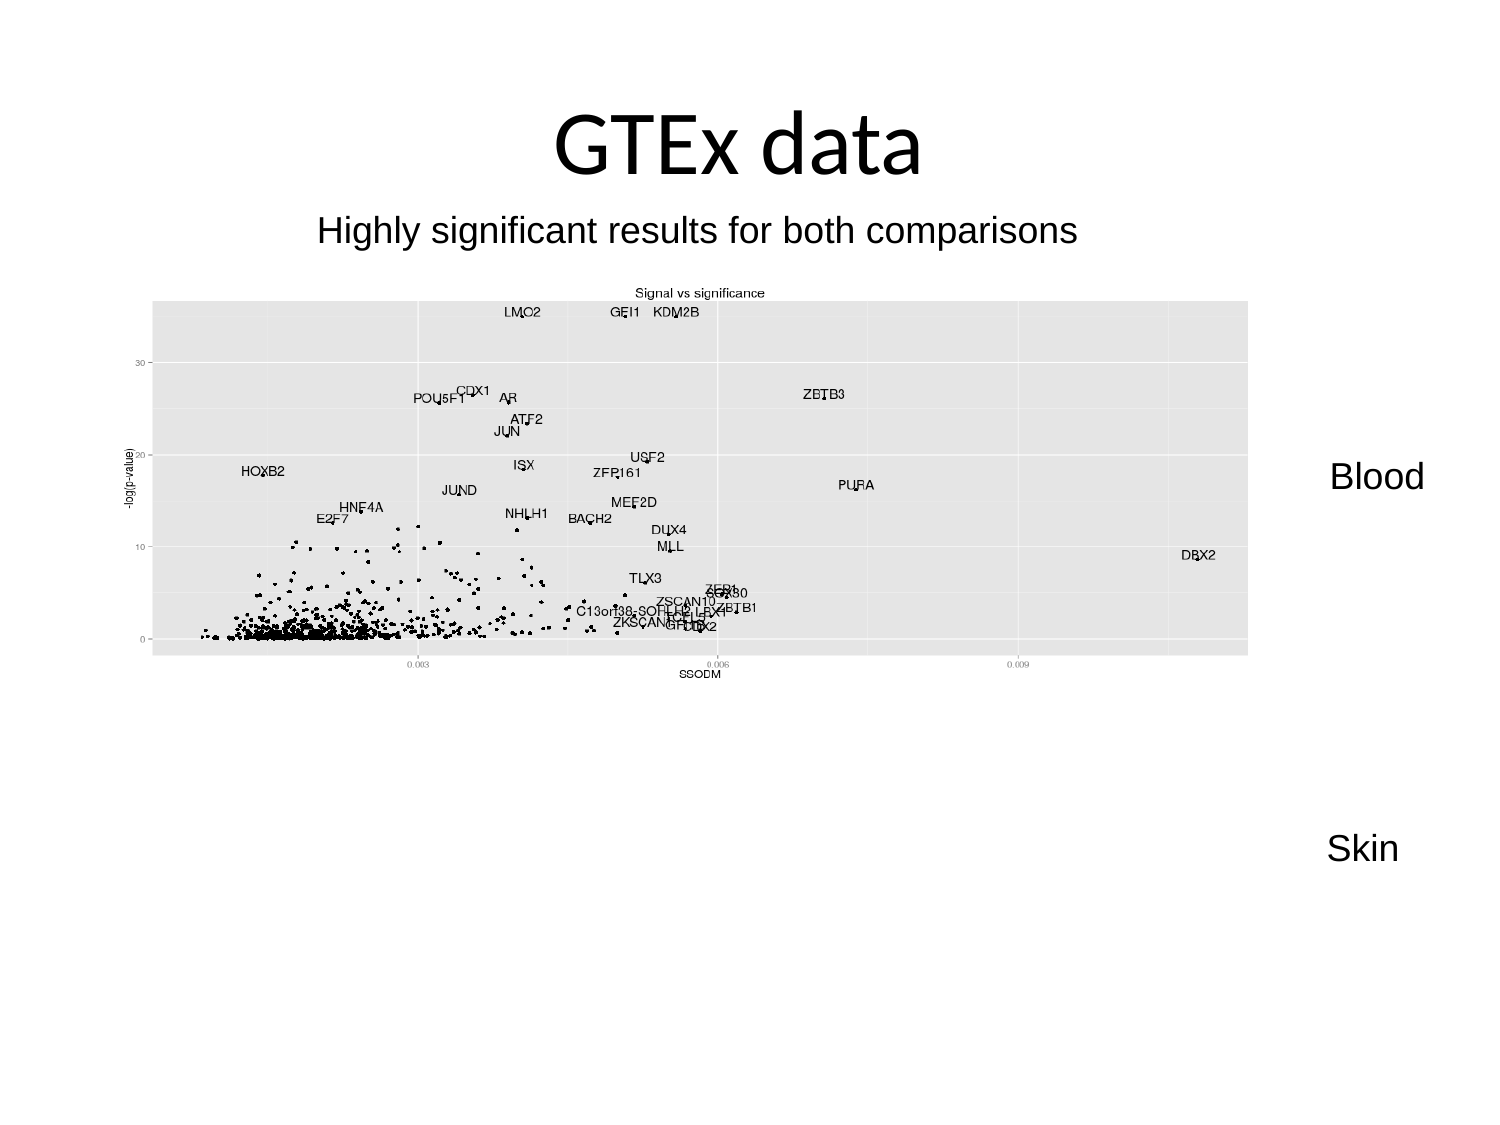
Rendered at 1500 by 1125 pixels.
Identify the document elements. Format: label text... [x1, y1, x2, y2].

text_box Skin [1311, 819, 1415, 877]
text_box Blood [1314, 448, 1440, 506]
title GTEx data [101, 31, 1377, 273]
text_box Highly significant results for both comparisons [302, 202, 1094, 260]
picture [113, 272, 1261, 687]
